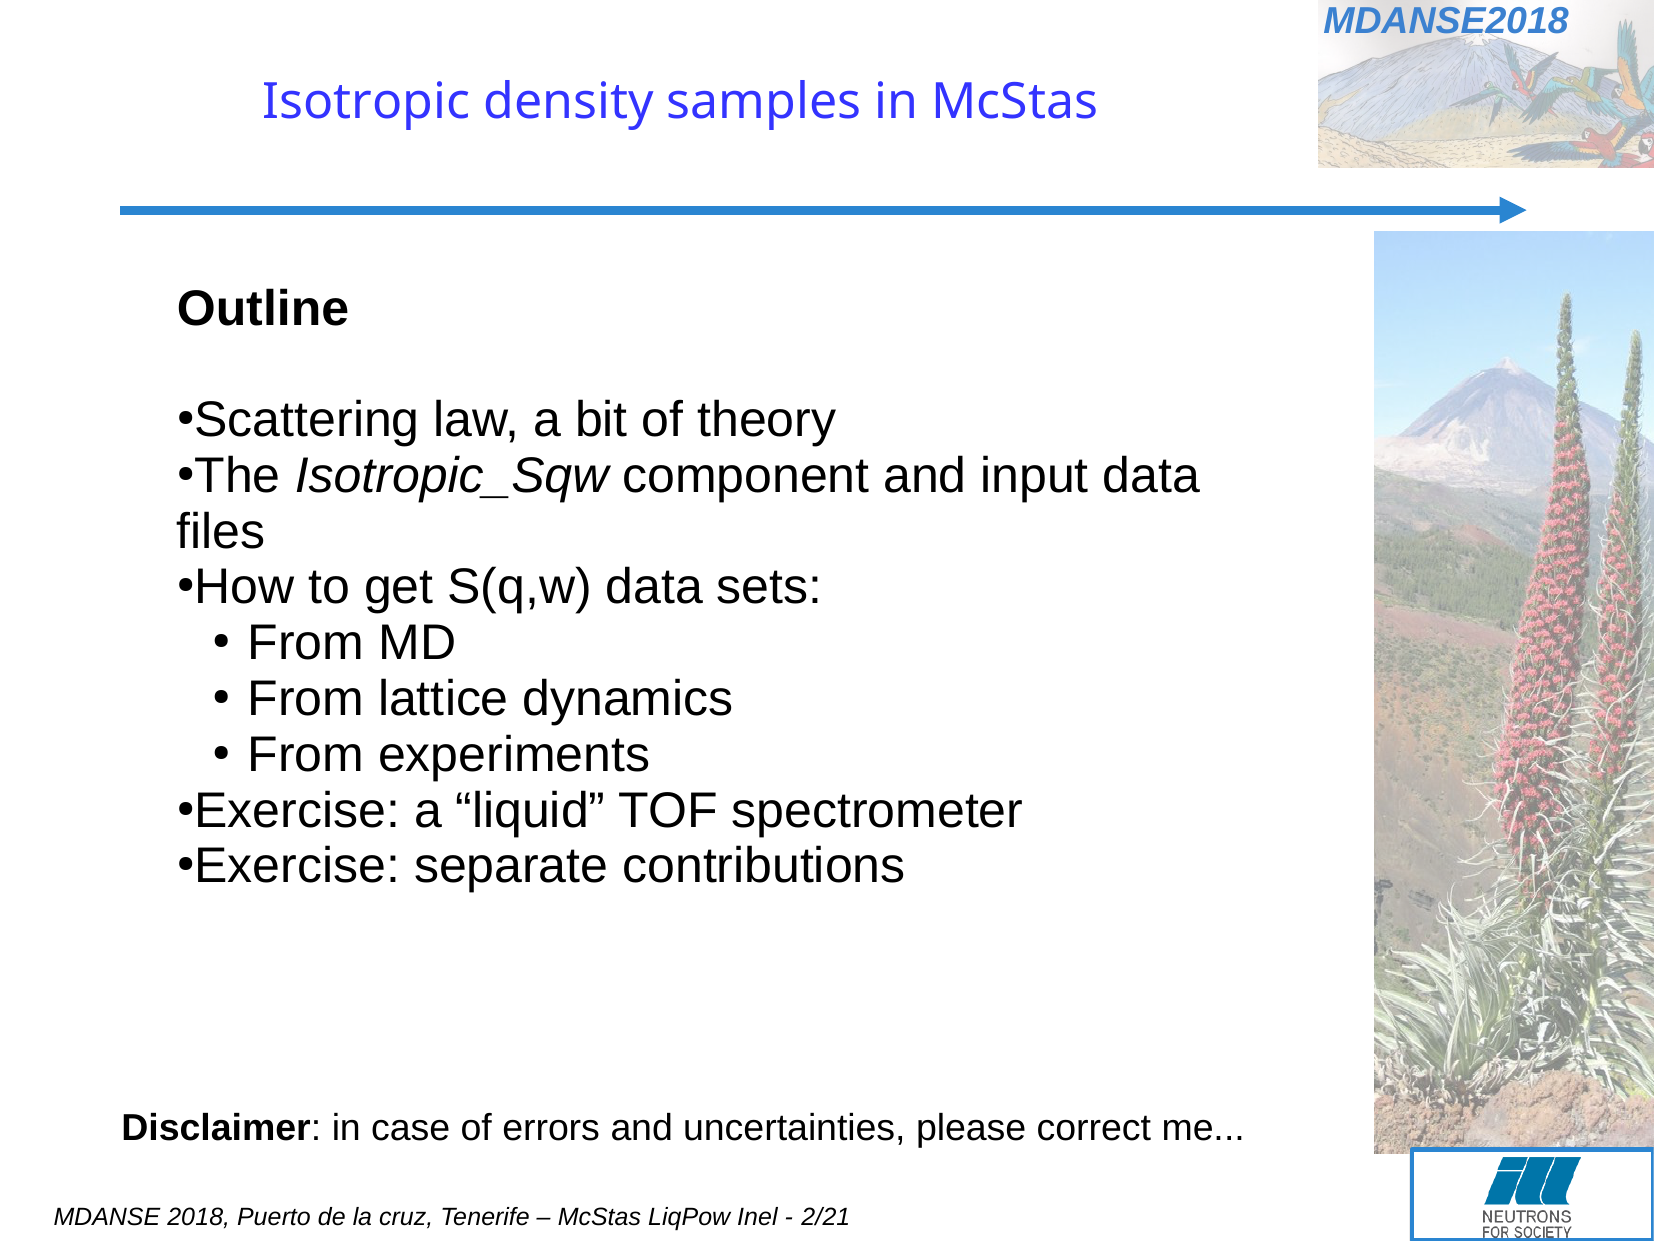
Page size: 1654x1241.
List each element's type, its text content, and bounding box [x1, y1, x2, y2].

picture [1479, 1153, 1583, 1241]
text_box Disclaimer: in case of errors and uncertainties, please correct me... [106, 1099, 1472, 1157]
text_box Outline Scattering law, a bit of theory The Isotropic_Sqw component and input data files How to get S(q,w) data sets: From MD From lattice dynamics From experiments Exercise: a “liquid” TOF spectrometer Exercise: separate contributions [162, 272, 1233, 1013]
text_box Isotropic density samples in McStas [55, 65, 1306, 147]
